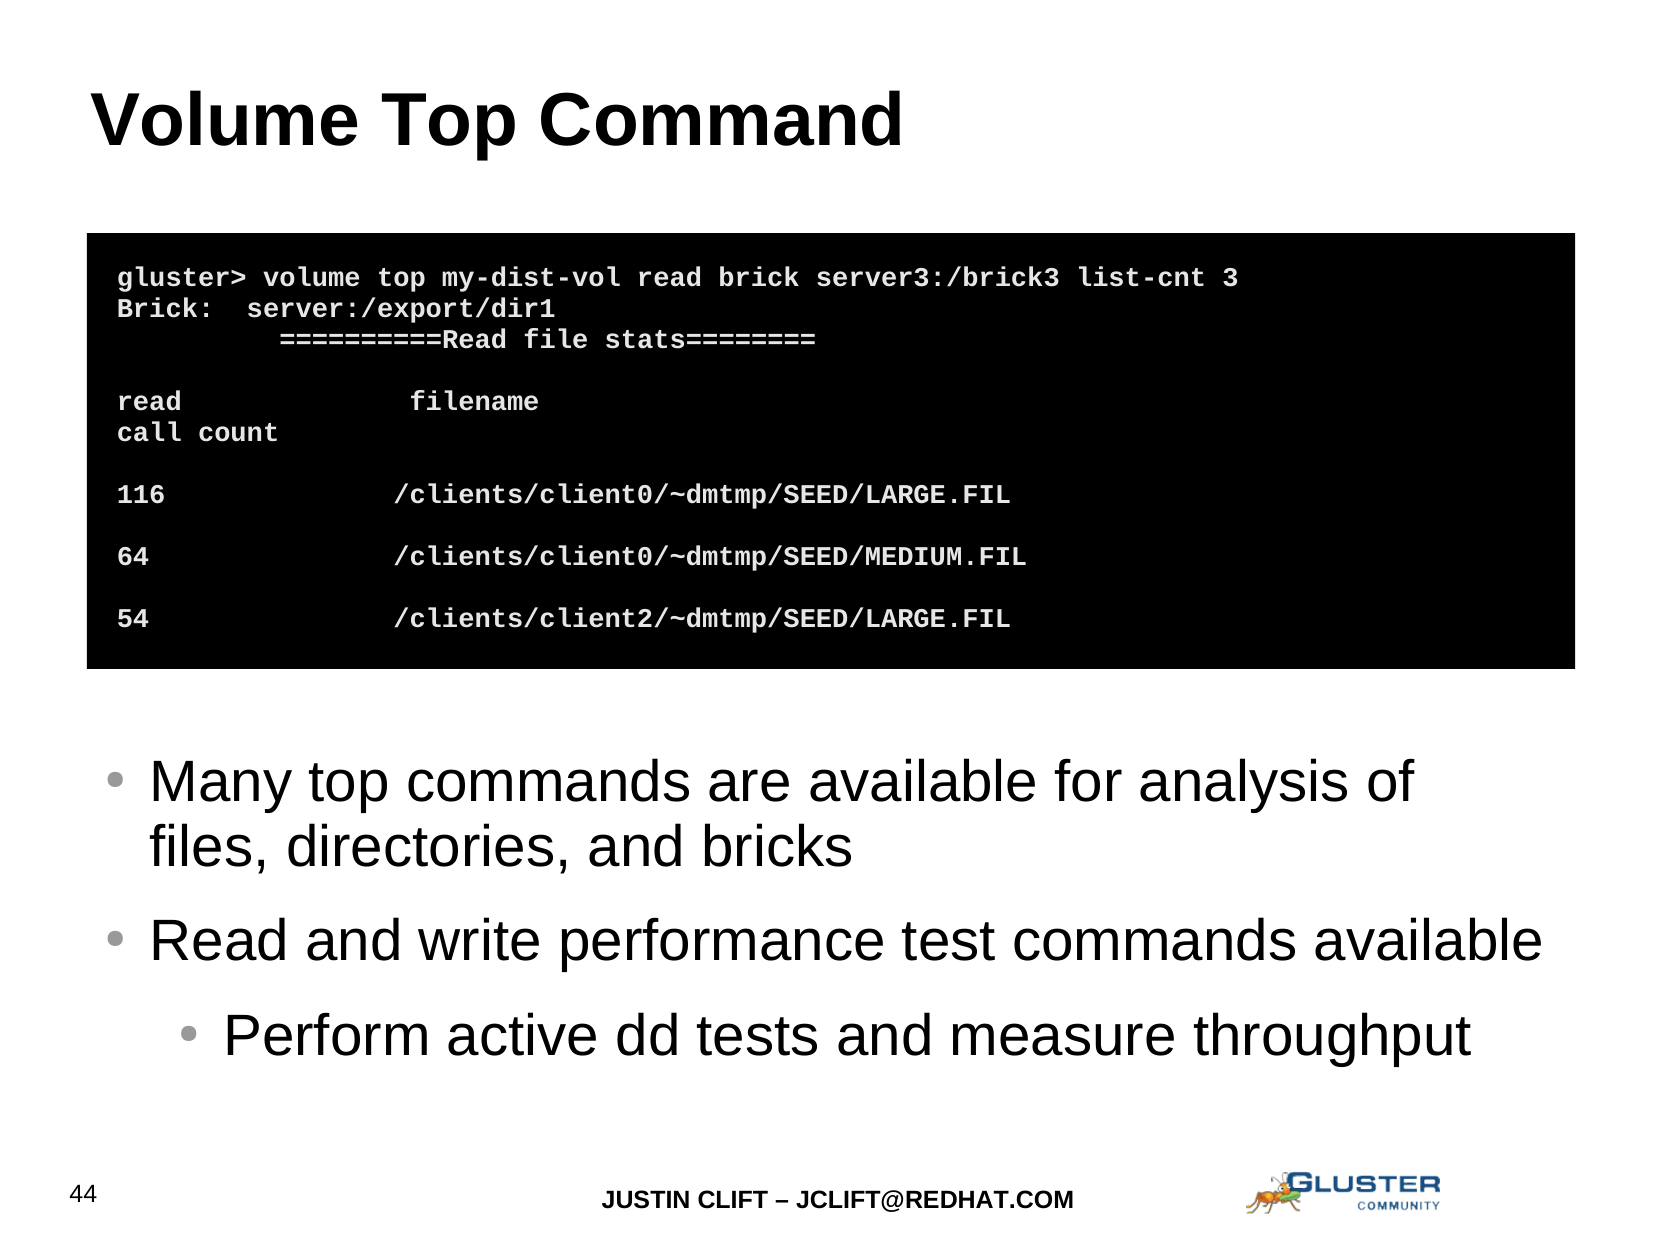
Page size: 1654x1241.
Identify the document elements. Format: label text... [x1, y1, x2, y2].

title Volume Top Command [90, 15, 1579, 223]
picture [1246, 1170, 1440, 1215]
text_box Many top commands are available for analysis of files, directories, and bricks Read and write performance test commands available Perform active dd tests and measure throughput [75, 741, 1564, 1126]
list gluster> volume top my-dist-vol read brick server3:/brick3 list-cnt 3 Brick: server:/export/dir1 ==========Read file stats======== read filename call count 116 /clients/client0/~dmtmp/SEED/LARGE.FIL 64 /clients/client0/~dmtmp/SEED/MEDIUM.FIL 54 /clients/client2/~dmtmp/SEED/LARGE.FIL [86, 233, 1576, 669]
